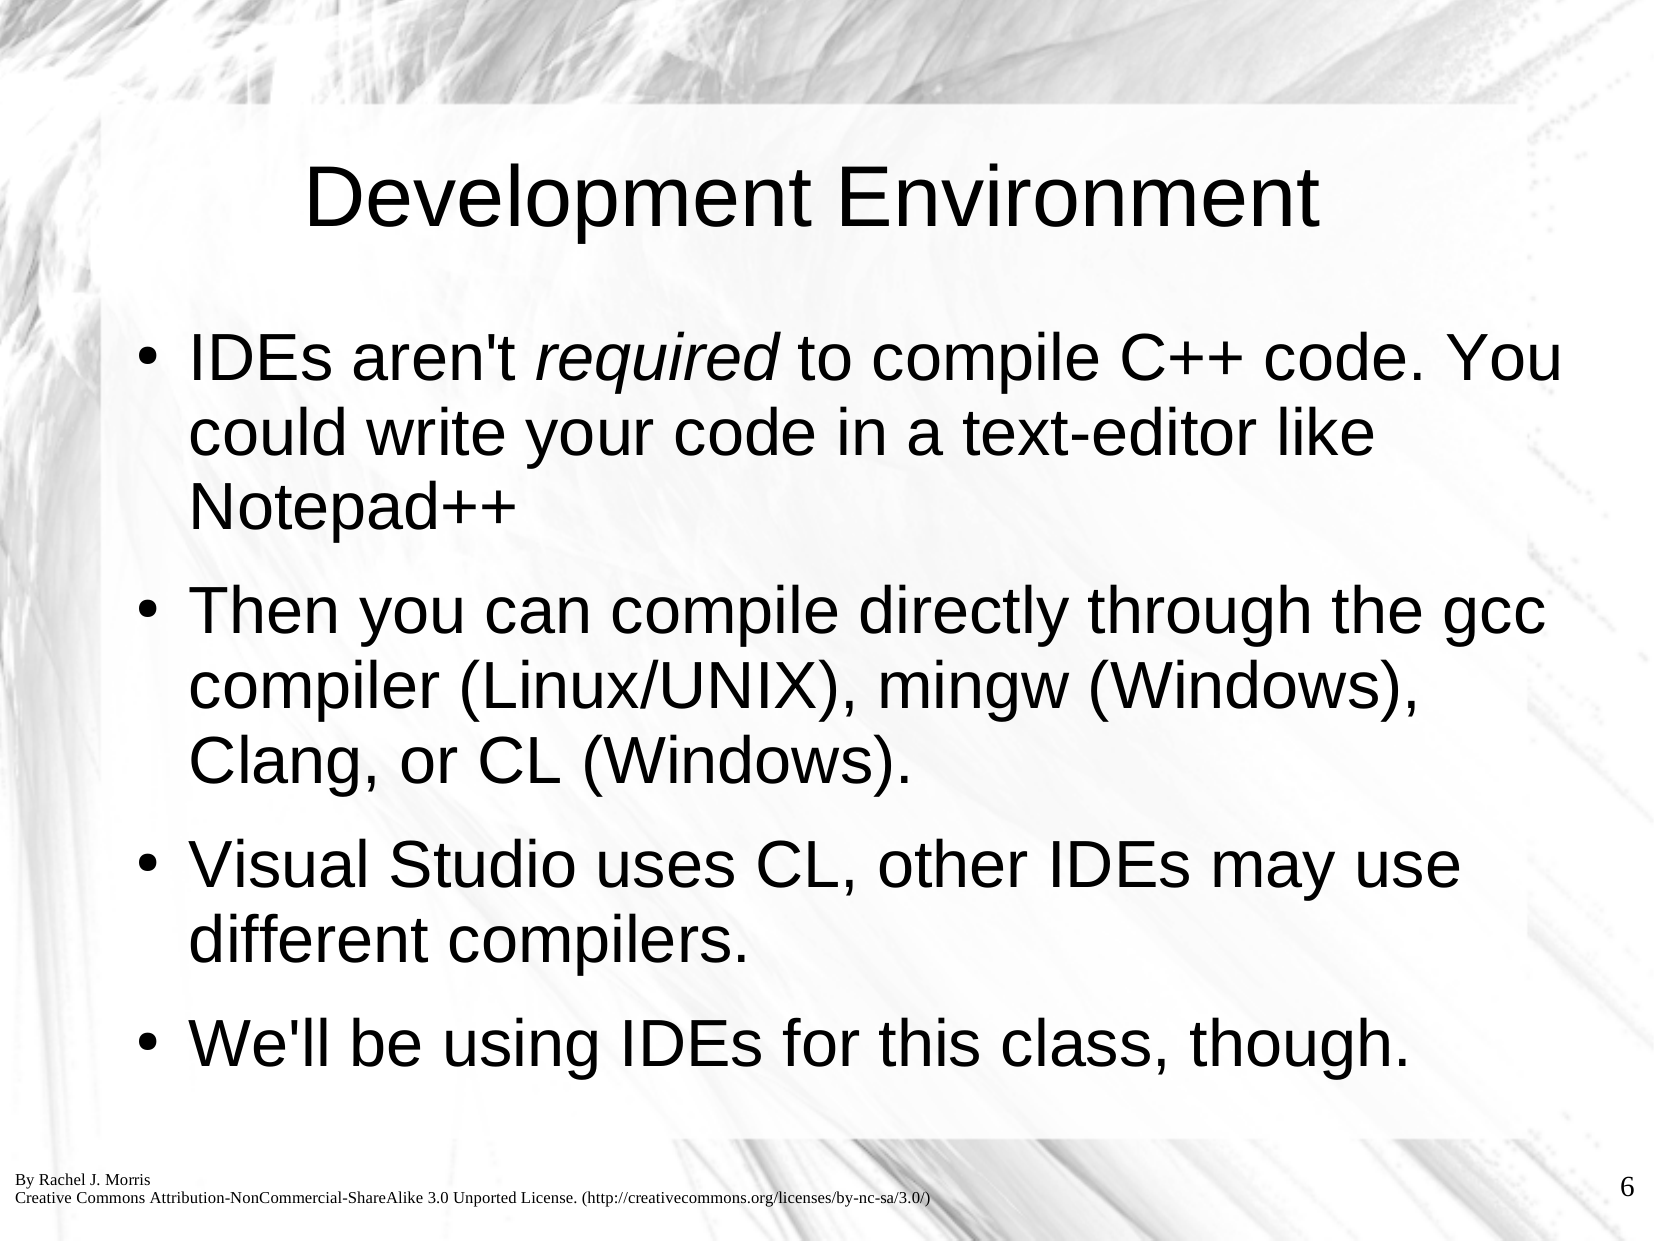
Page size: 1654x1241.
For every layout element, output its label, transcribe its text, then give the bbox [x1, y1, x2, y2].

picture [0, 0, 1654, 1241]
list IDEs aren't required to compile C++ code. You could write your code in a text-editor like Notepad++ Then you can compile directly through the gcc compiler (Linux/UNIX), mingw (Windows), Clang, or CL (Windows). Visual Studio uses CL, other IDEs may use different compilers. We'll be using IDEs for this class, though. [118, 319, 1571, 1082]
title Development Environment [118, 112, 1506, 281]
